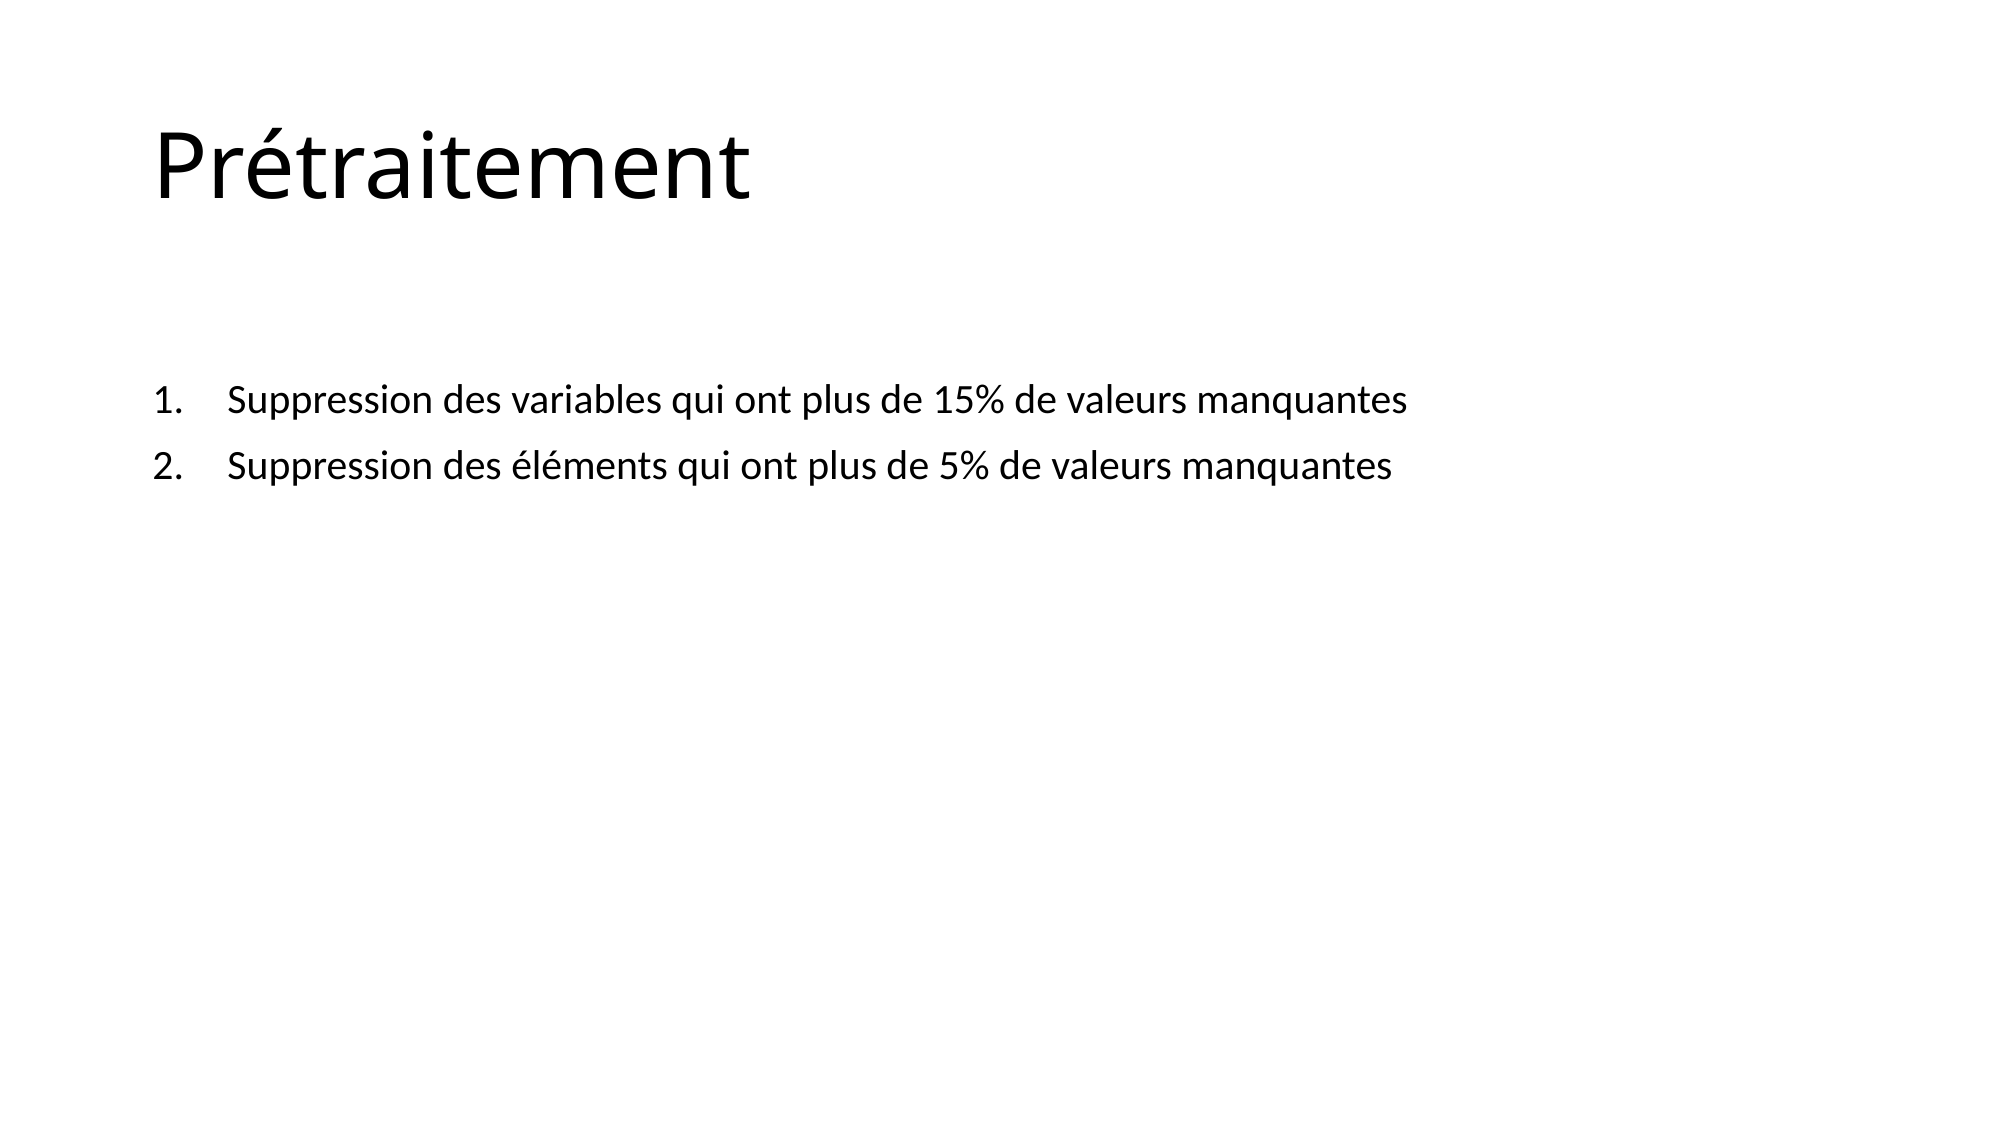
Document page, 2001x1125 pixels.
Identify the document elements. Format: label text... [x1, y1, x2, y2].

list Suppression des variables qui ont plus de 15% de valeurs manquantes Suppression des éléments qui ont plus de 5% de valeurs manquantes [137, 299, 1863, 1014]
title Prétraitement [137, 59, 1863, 278]
